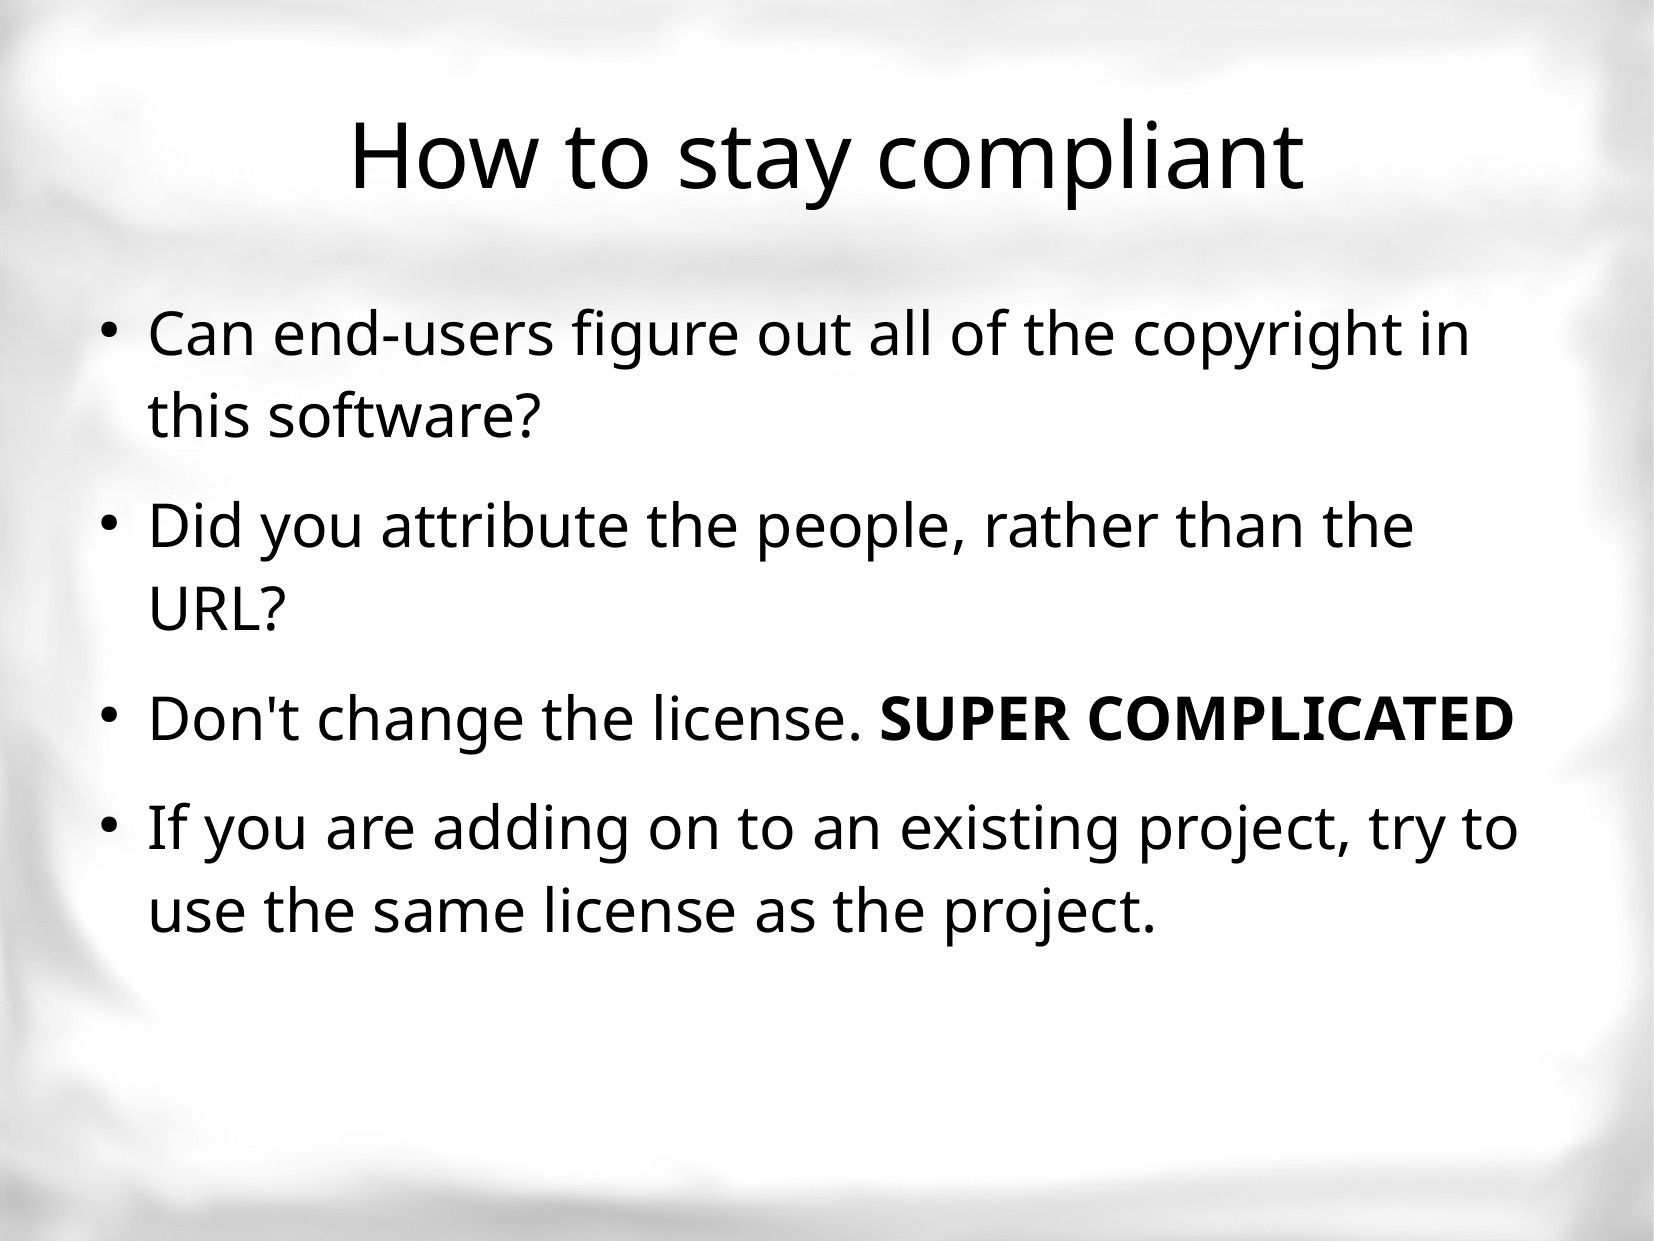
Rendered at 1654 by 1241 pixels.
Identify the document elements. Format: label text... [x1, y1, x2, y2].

picture [0, 0, 1654, 1241]
list Can end-users figure out all of the copyright in this software? Did you attribute the people, rather than the URL? Don't change the license. SUPER COMPLICATED If you are adding on to an existing project, try to use the same license as the project. [82, 290, 1538, 1010]
title How to stay compliant [82, 49, 1571, 257]
